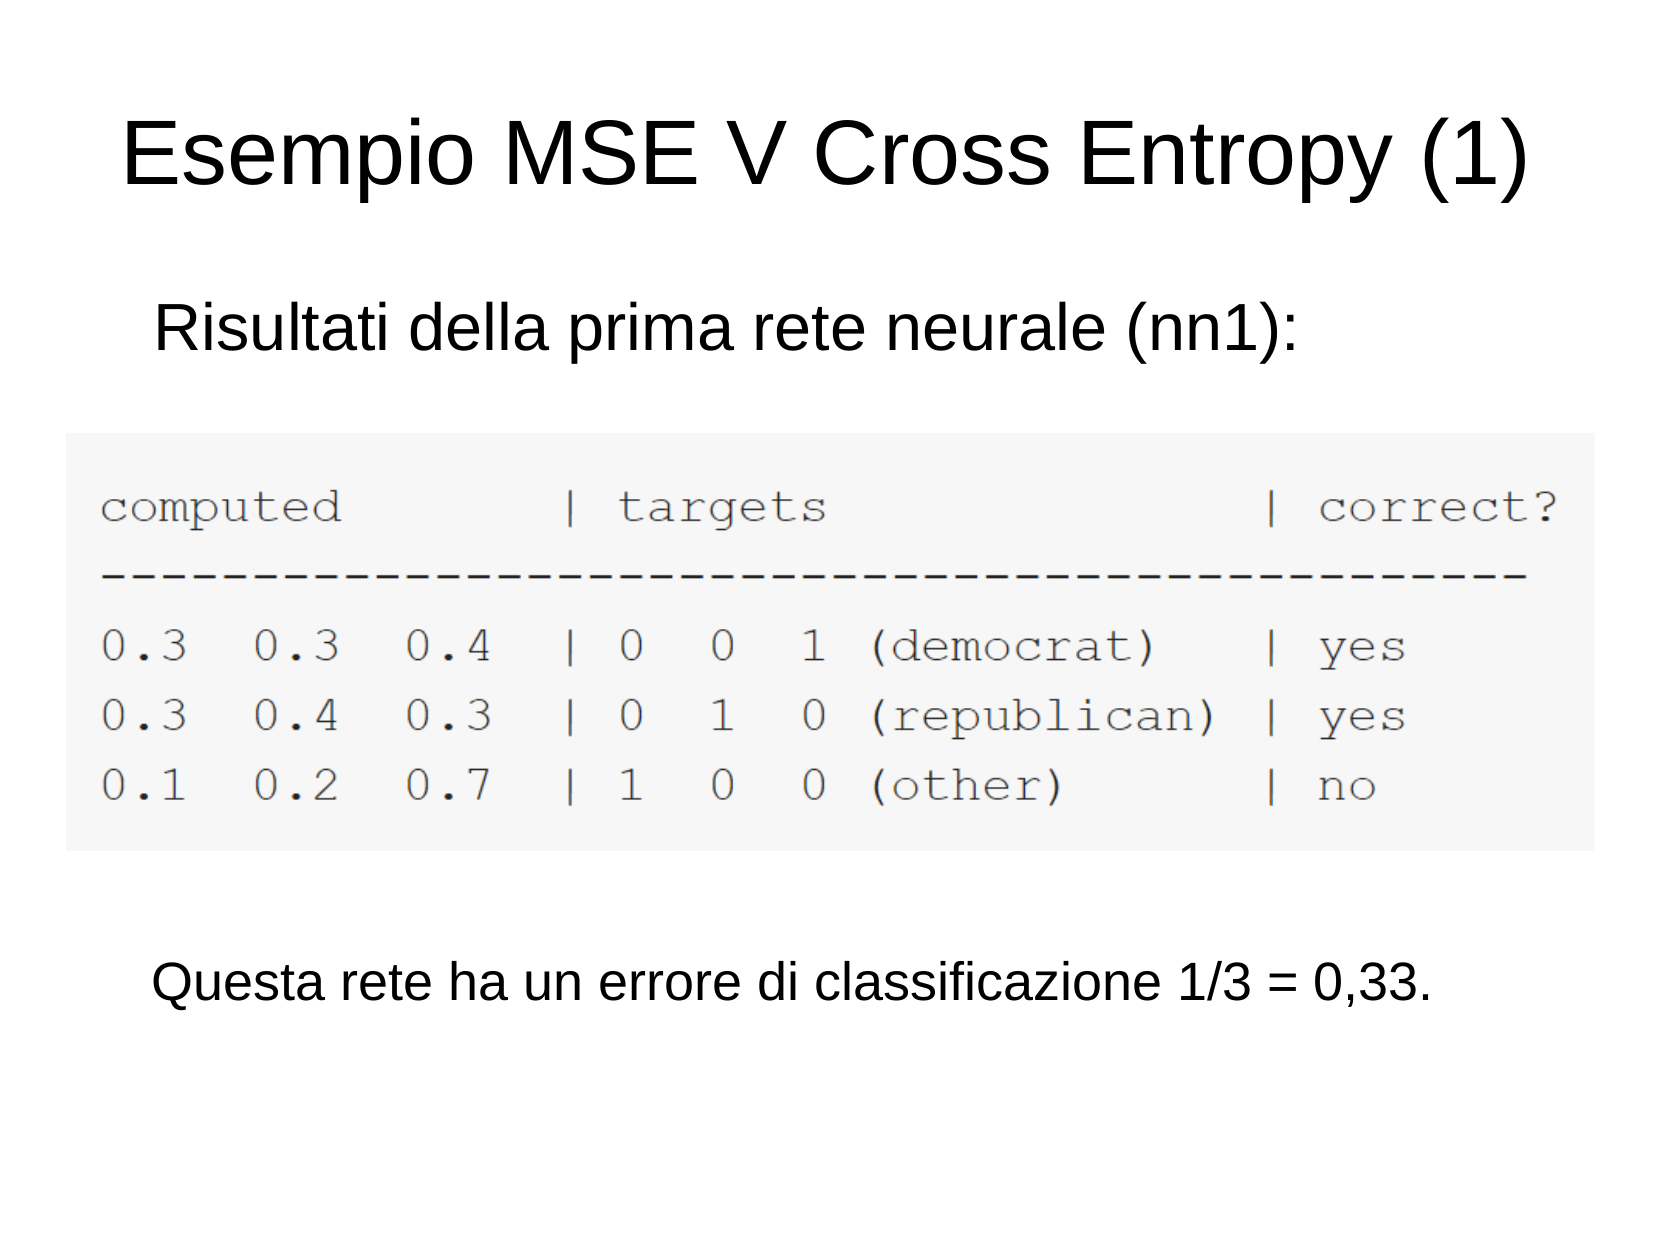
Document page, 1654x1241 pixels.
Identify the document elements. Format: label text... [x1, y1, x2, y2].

picture [66, 433, 1595, 851]
title Esempio MSE V Cross Entropy (1) [82, 49, 1571, 257]
list Questa rete ha un errore di classificazione 1/3 = 0,33. [94, 951, 1583, 1052]
list Risultati della prima rete neurale (nn1): [82, 290, 1571, 390]
